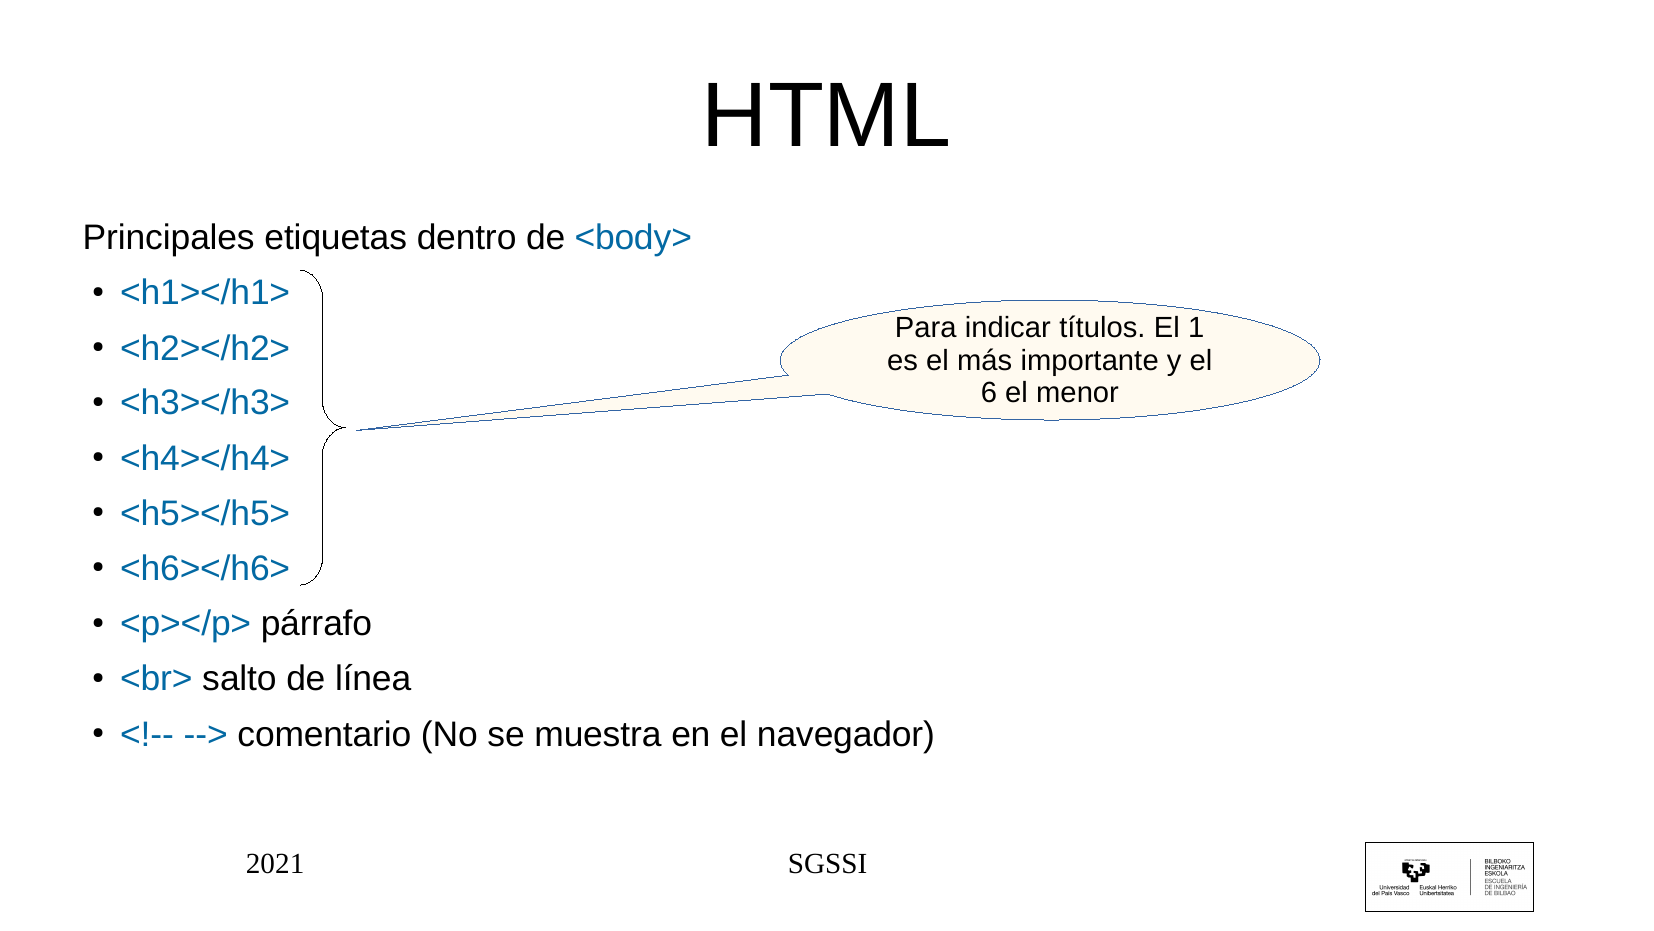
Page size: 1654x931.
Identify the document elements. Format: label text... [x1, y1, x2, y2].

text_box Para indicar títulos. El 1 es el más importante y el 6 el menor [356, 300, 1321, 431]
list Principales etiquetas dentro de <body> <h1></h1> <h2></h2> <h3></h3> <h4></h4> <h5></h5> <h6></h6> <p></p> párrafo <br> salto de línea <!-- --> comentario (No se muestra en el navegador) [82, 217, 1456, 758]
title HTML [82, 37, 1571, 193]
picture [1366, 843, 1533, 911]
